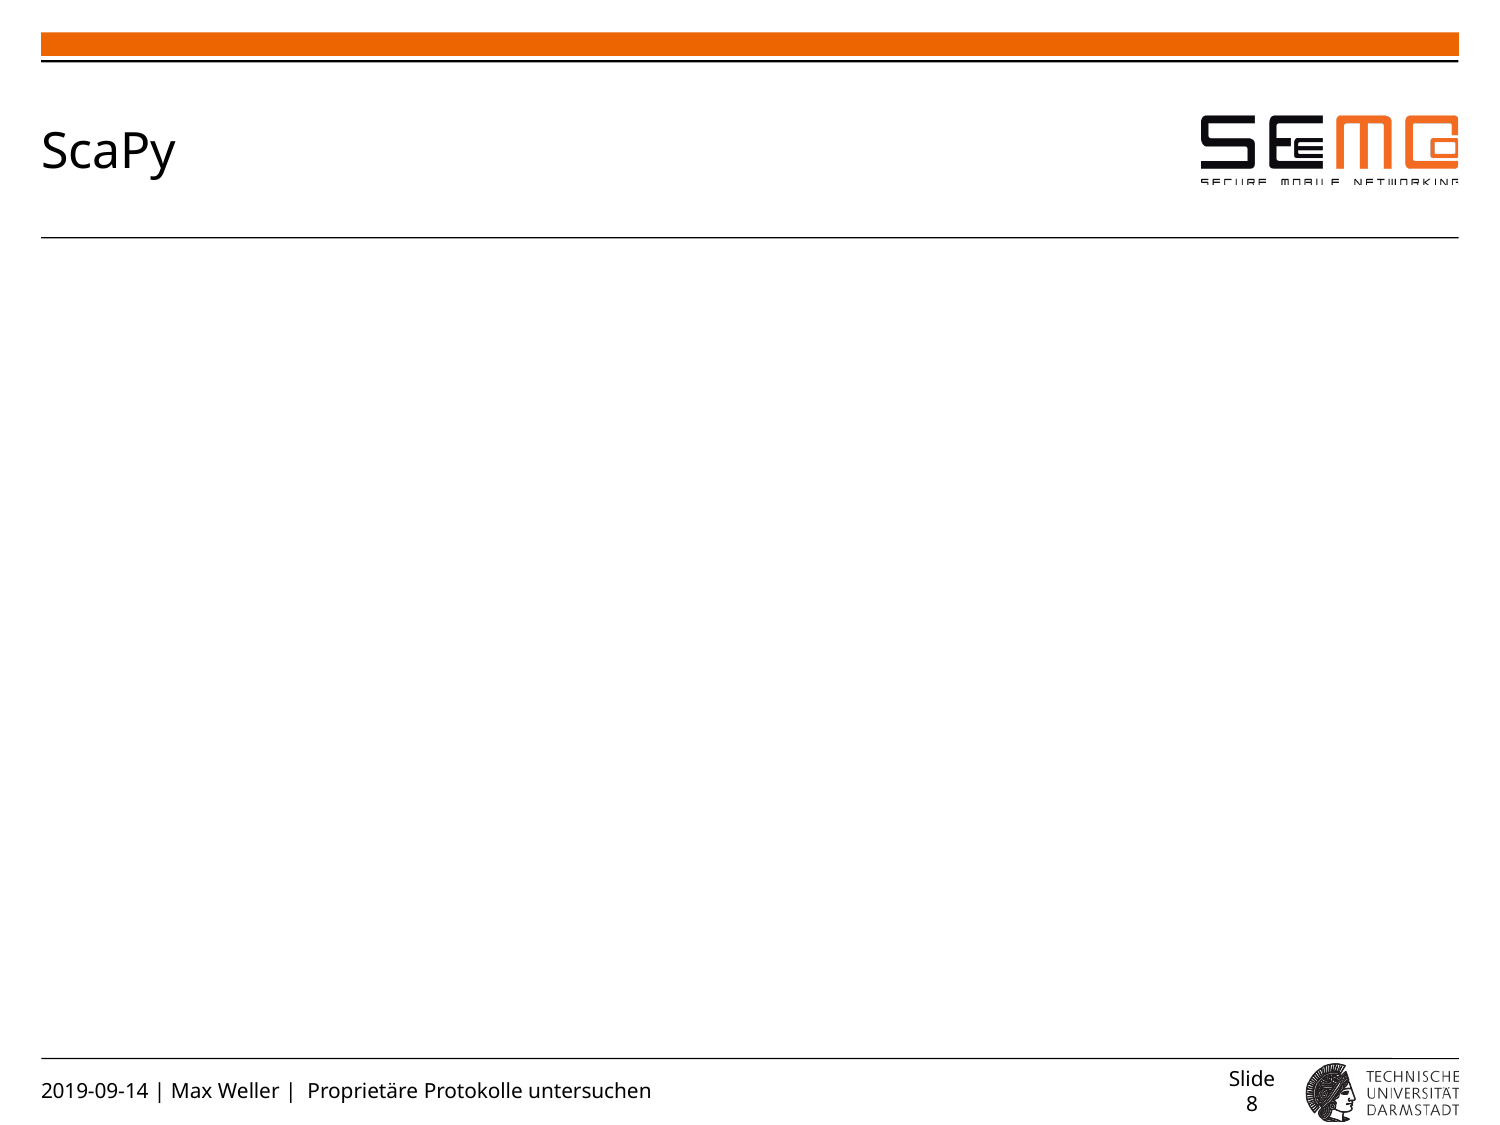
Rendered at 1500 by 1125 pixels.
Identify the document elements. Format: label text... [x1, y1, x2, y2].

title ScaPy [41, 80, 1164, 218]
